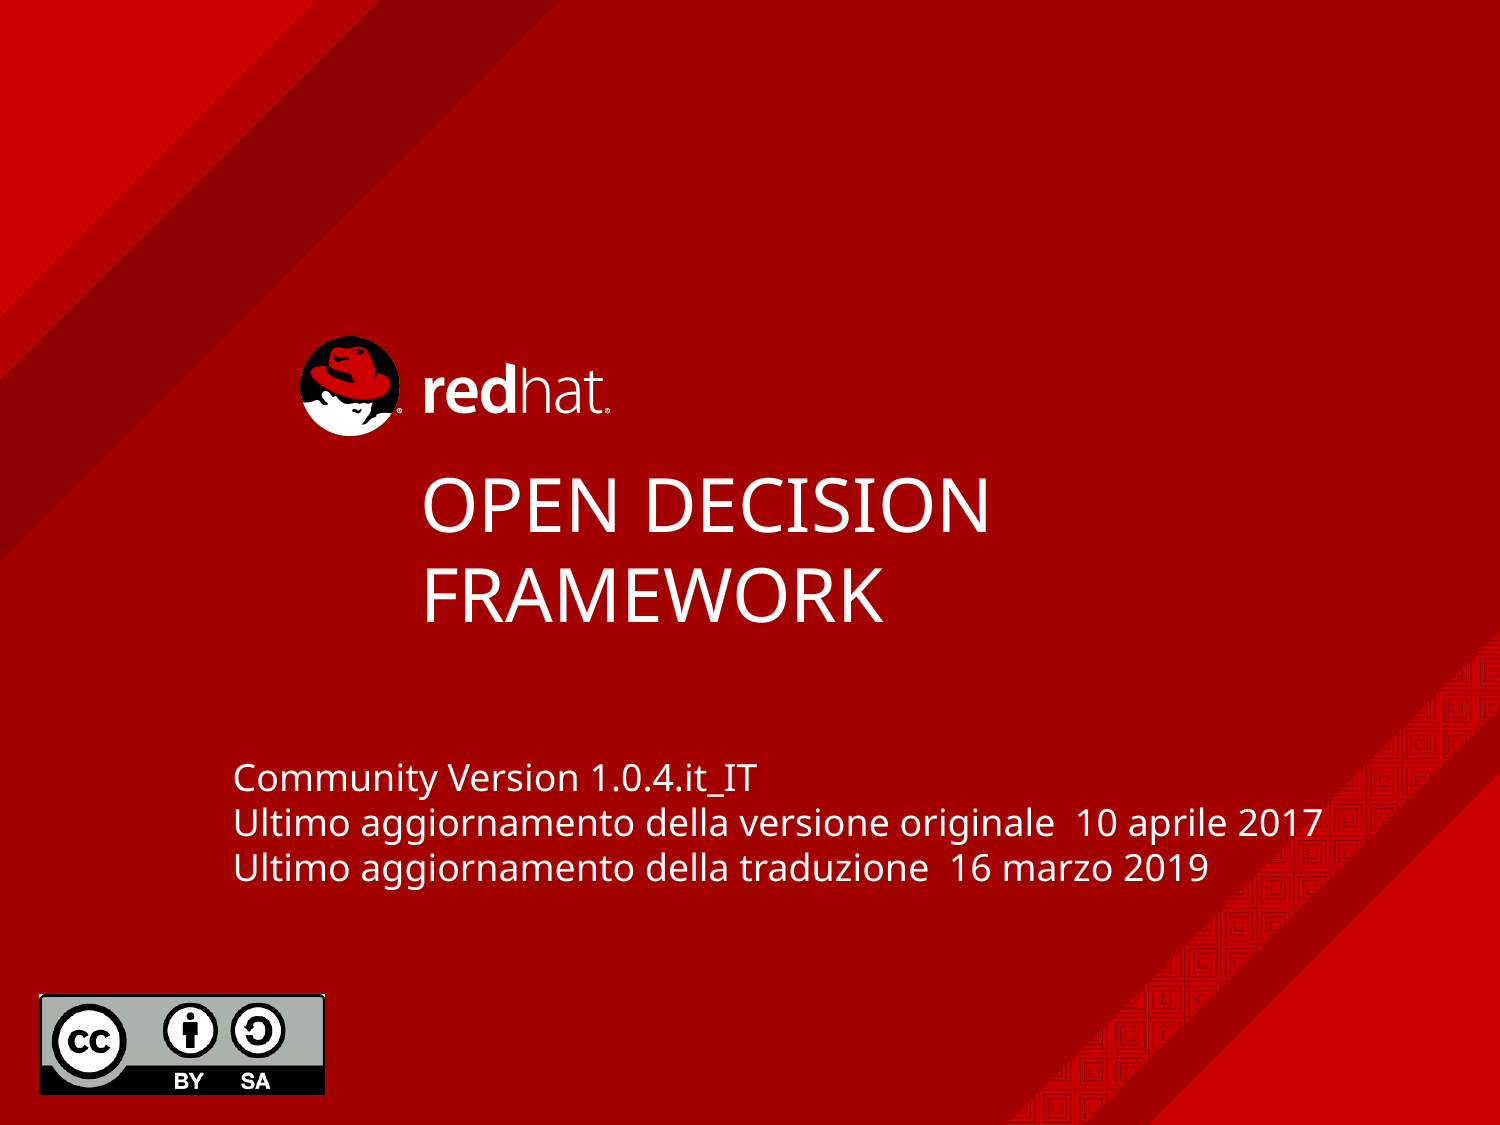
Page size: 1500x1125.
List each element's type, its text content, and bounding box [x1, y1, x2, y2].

text_box OPEN DECISION FRAMEWORK [419, 457, 1320, 649]
text_box Community Version 1.0.4.it_IT Ultimo aggiornamento della versione originale 10 aprile 2017 Ultimo aggiornamento della traduzione 16 marzo 2019 [232, 746, 1384, 898]
picture [0, 0, 1500, 1125]
